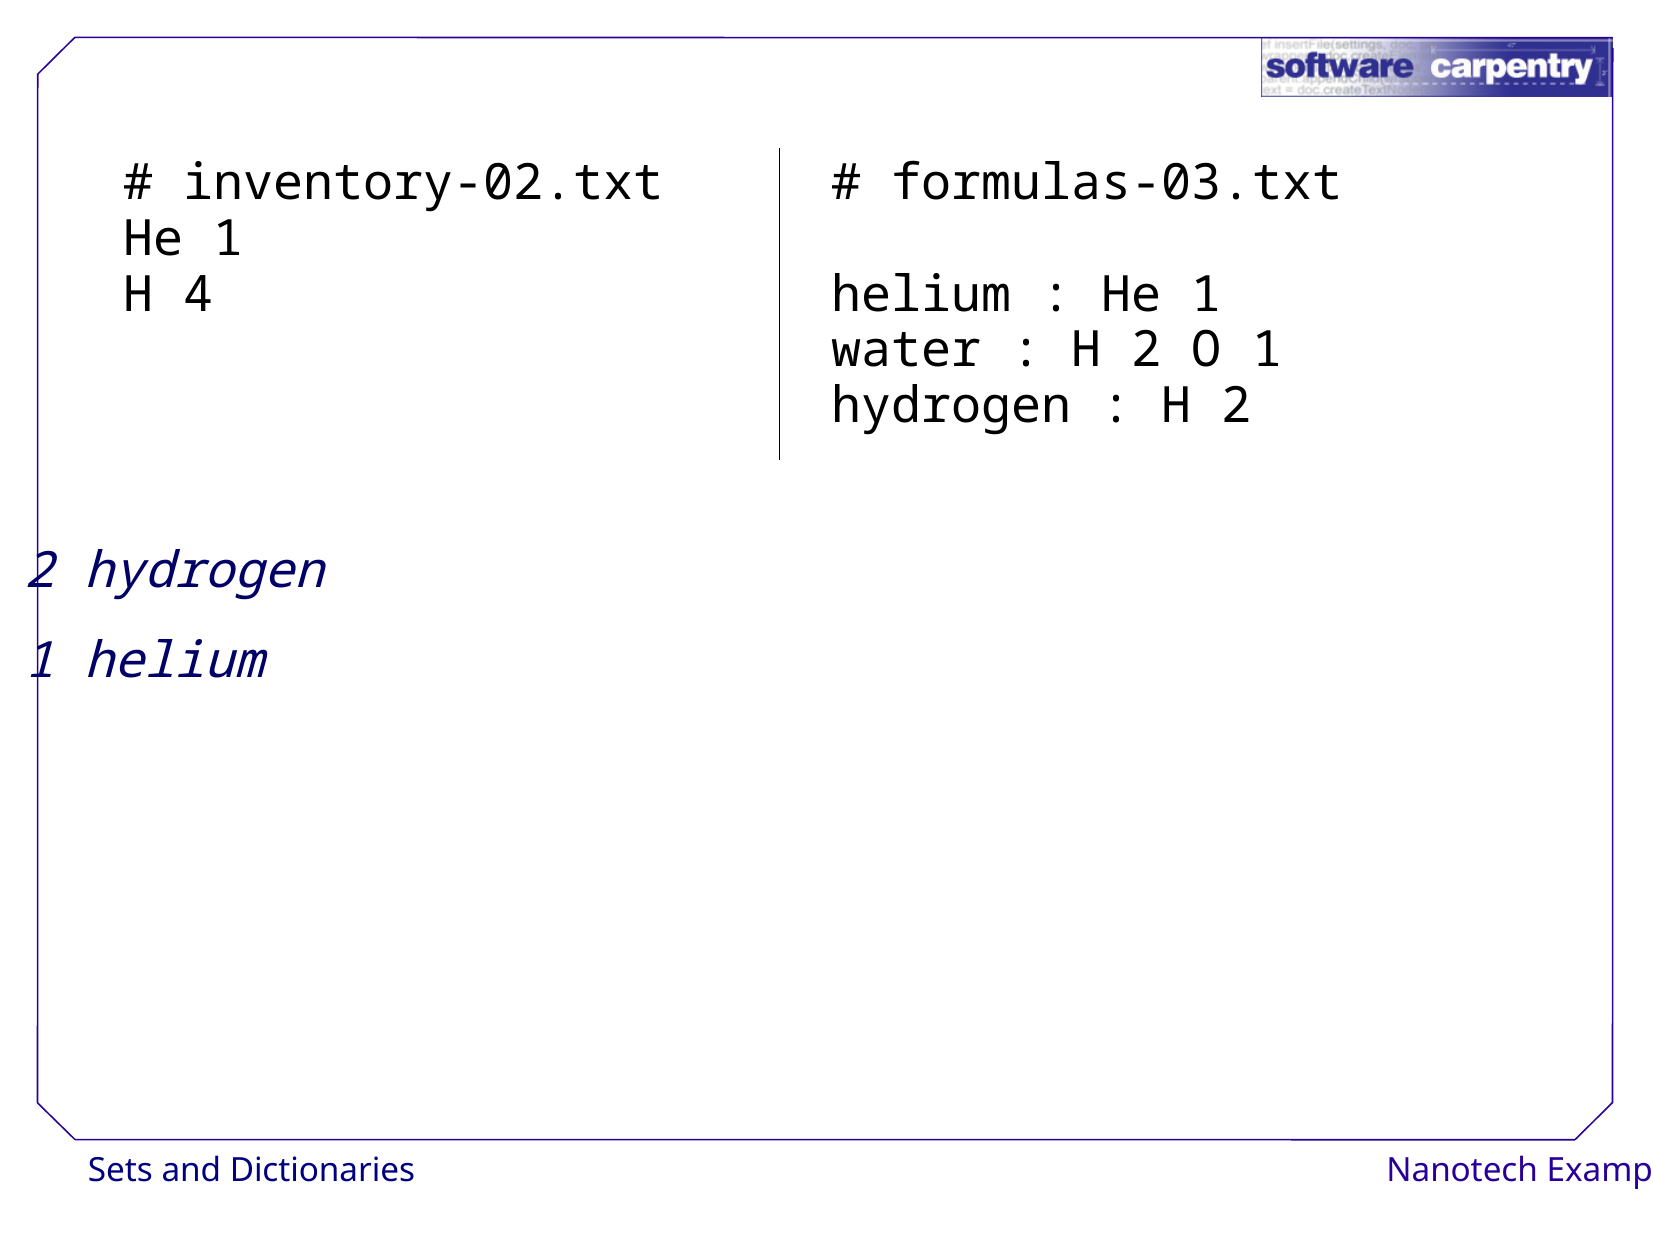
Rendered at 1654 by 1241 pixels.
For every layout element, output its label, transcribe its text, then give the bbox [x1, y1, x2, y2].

text_box # inventory-02.txt He 1 H 4 [108, 147, 817, 479]
picture [1261, 39, 1613, 97]
text_box 2 hydrogen 1 helium [10, 499, 490, 696]
text_box # formulas-03.txt helium : He 1 water : H 2 O 1 hydrogen : H 2 [817, 147, 1527, 479]
